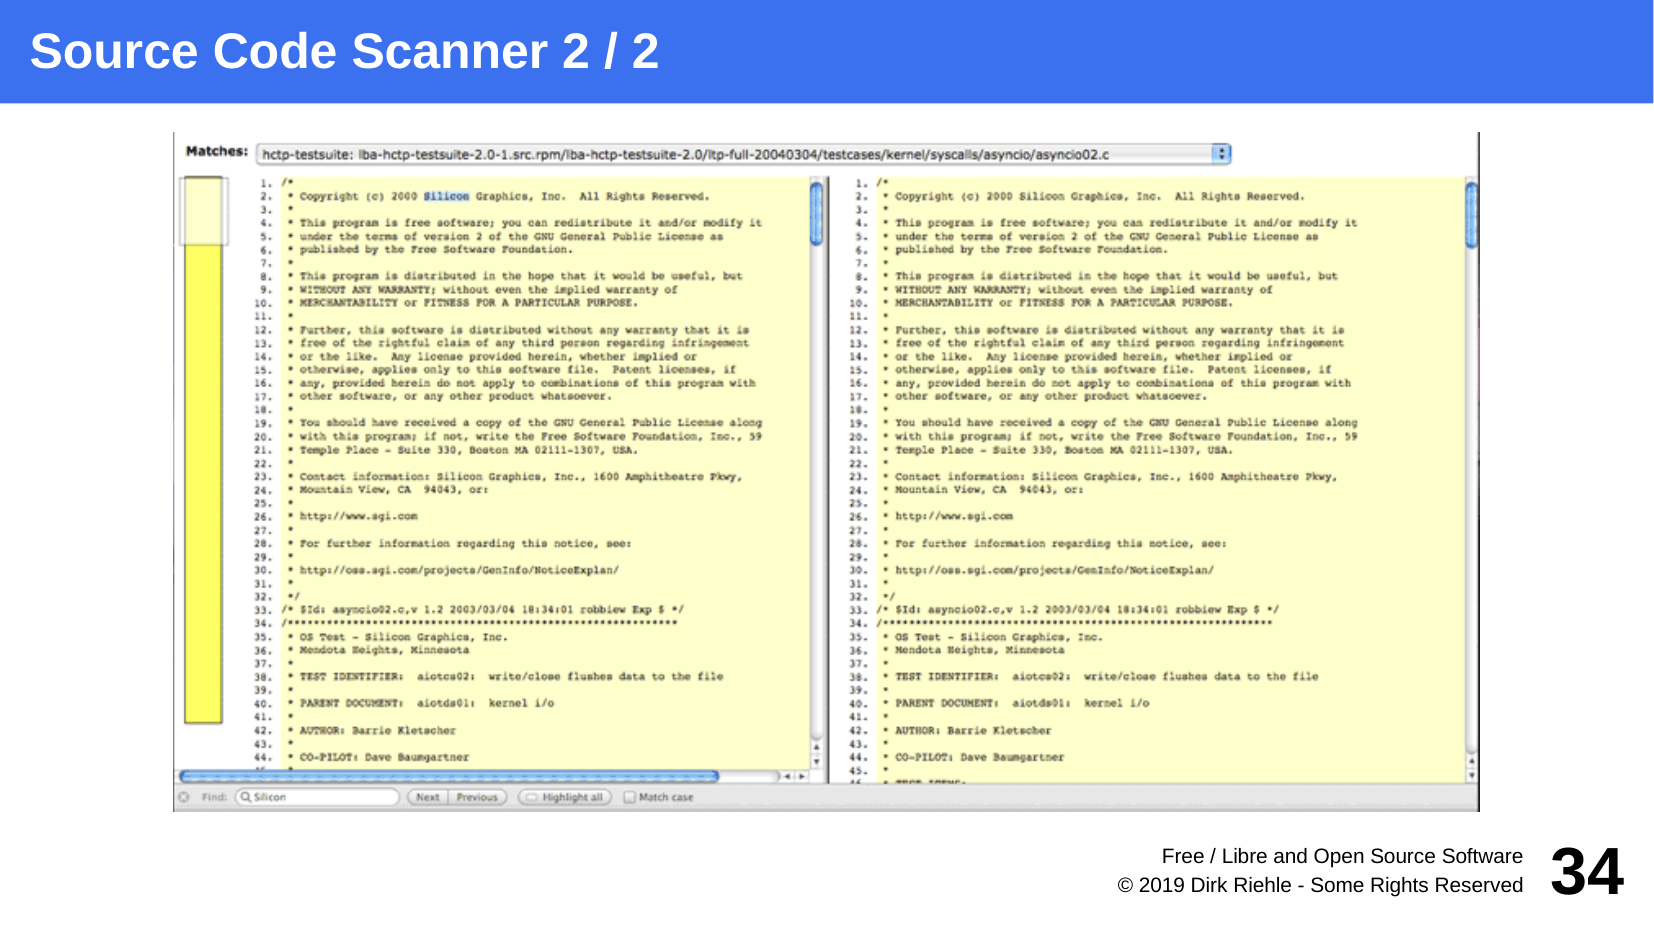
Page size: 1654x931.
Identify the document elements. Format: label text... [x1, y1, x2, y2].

picture [173, 132, 1480, 813]
title Source Code Scanner 2 / 2 [0, 0, 1654, 104]
